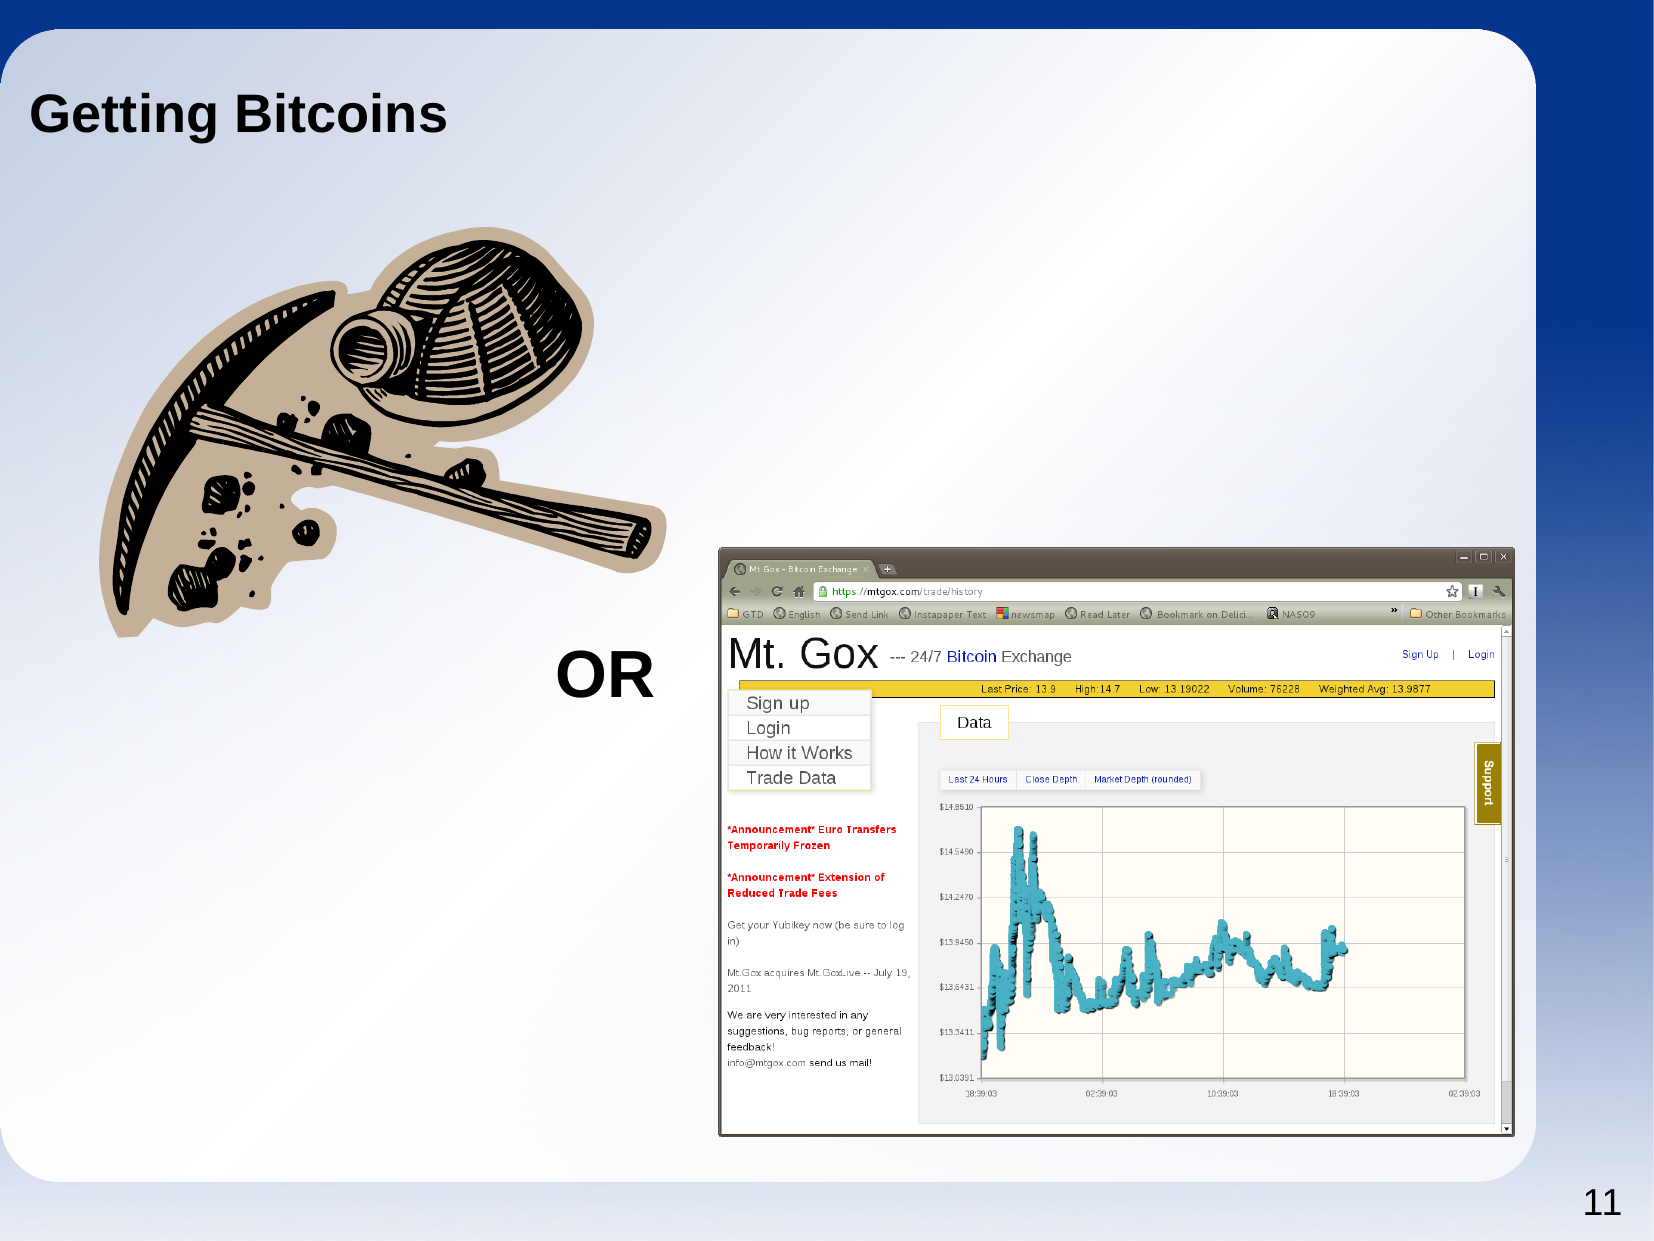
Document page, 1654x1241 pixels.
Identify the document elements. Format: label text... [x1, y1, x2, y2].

text_box OR [540, 629, 728, 720]
picture [718, 547, 1515, 1137]
title Getting Bitcoins [29, 49, 1506, 178]
picture [0, 0, 1654, 1241]
picture [98, 225, 676, 638]
